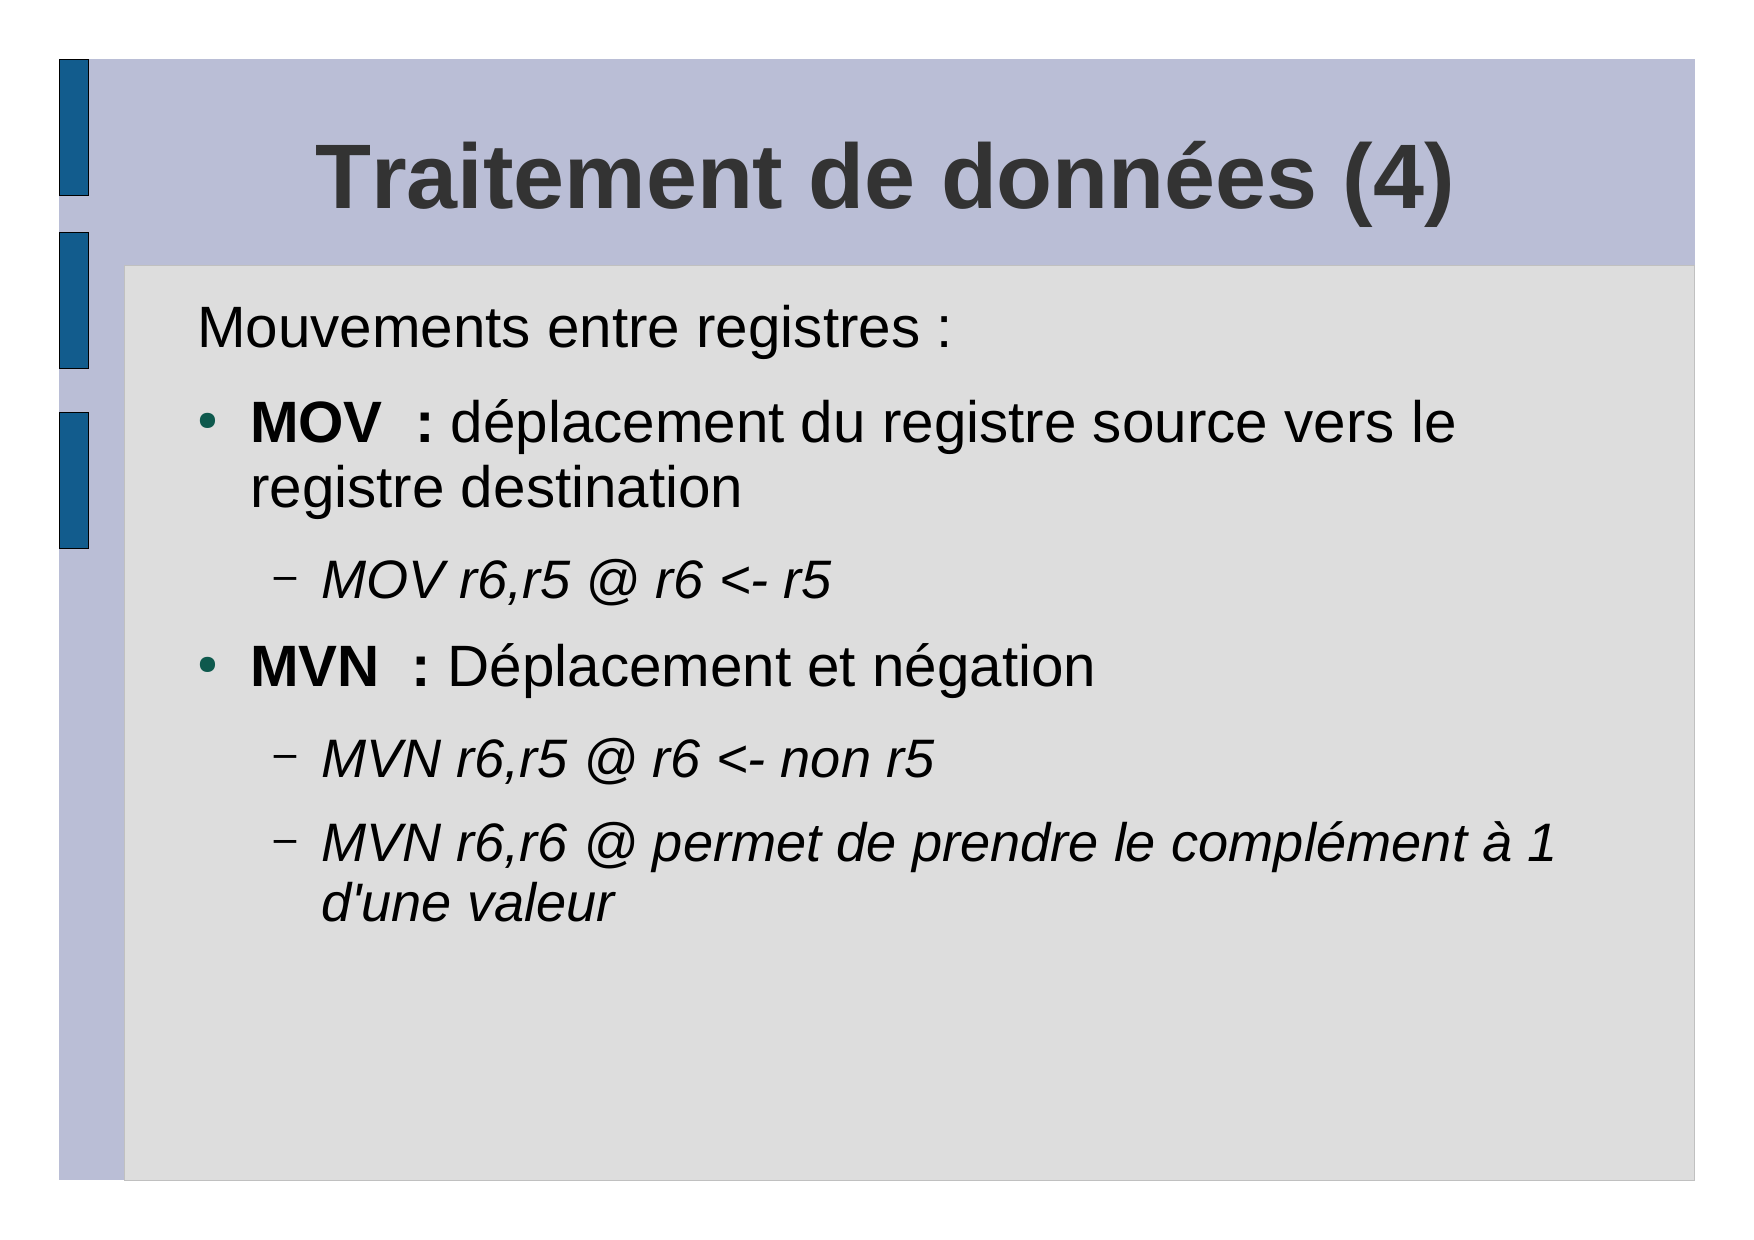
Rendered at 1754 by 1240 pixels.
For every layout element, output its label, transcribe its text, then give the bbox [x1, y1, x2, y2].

list Mouvements entre registres : MOV : déplacement du registre source vers le registre destination MOV r6,r5 @ r6 <- r5 MVN : Déplacement et négation MVN r6,r5 @ r6 <- non r5 MVN r6,r6 @ permet de prendre le complément à 1 d'une valeur [179, 295, 1654, 1152]
title Traitement de données (4) [118, 88, 1654, 266]
